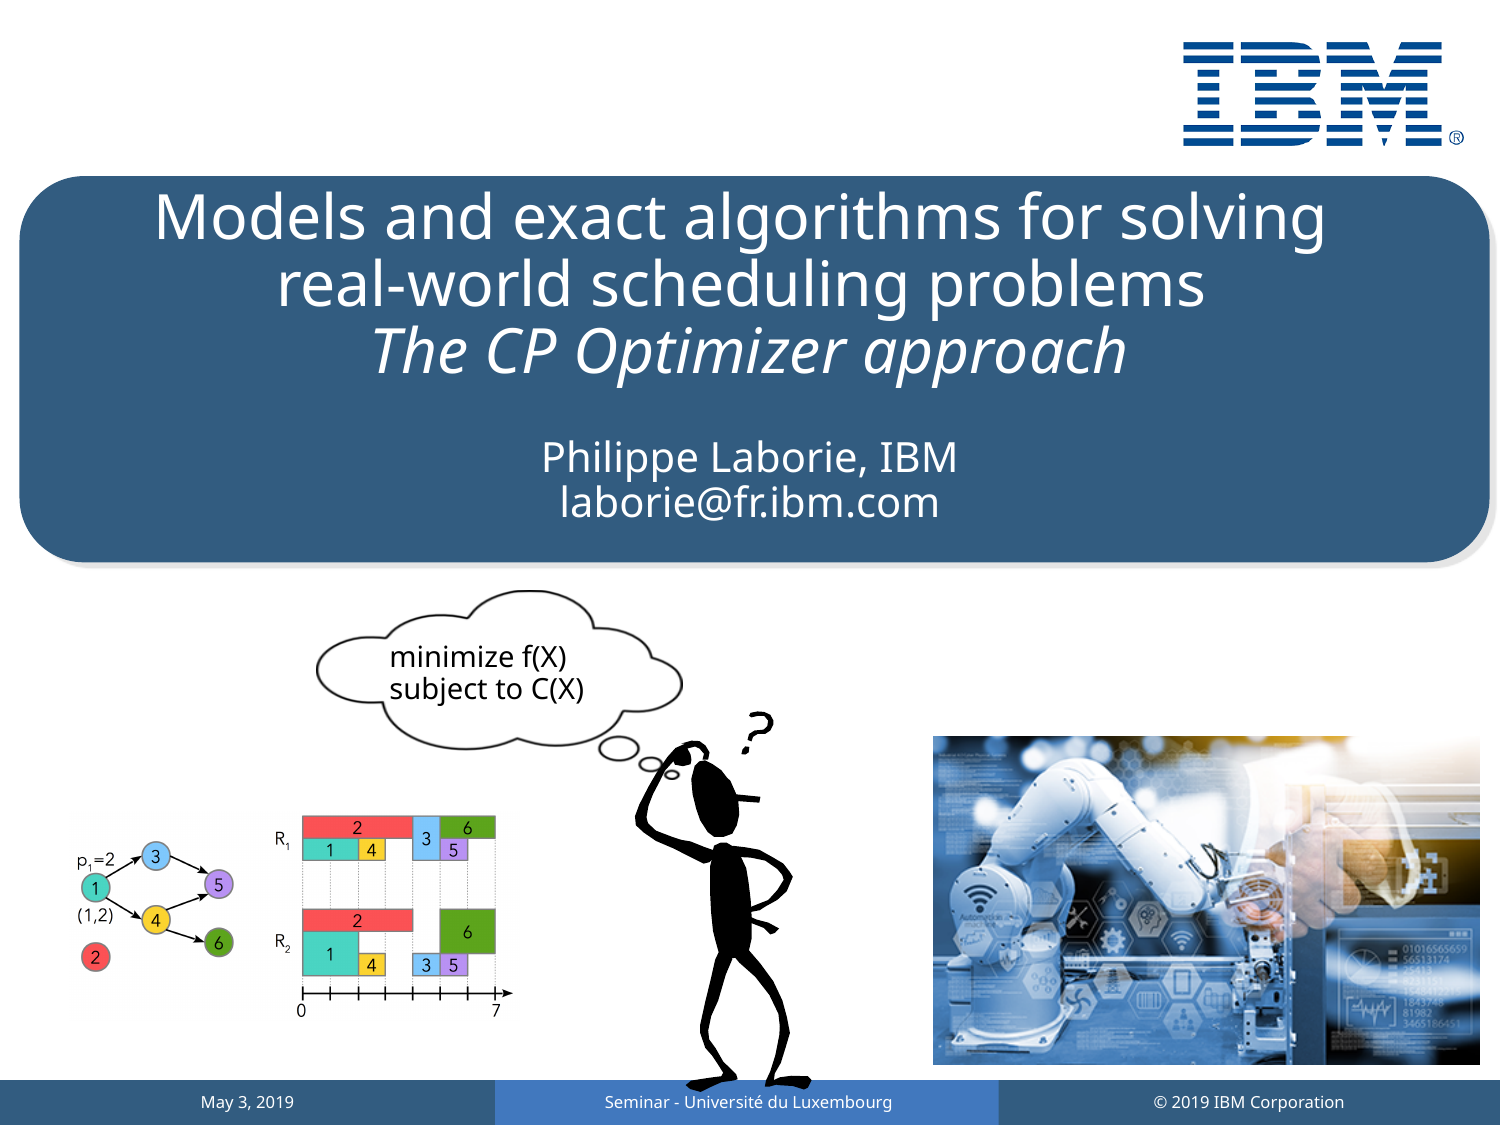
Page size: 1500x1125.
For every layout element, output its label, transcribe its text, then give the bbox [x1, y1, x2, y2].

picture [1175, 33, 1470, 154]
picture [69, 811, 520, 1021]
picture [933, 736, 1480, 1065]
title Models and exact algorithms for solving real-world scheduling problems The CP Optimizer approach Philippe Laborie, IBM laborie@fr.ibm.com [0, 177, 1500, 769]
picture [316, 590, 812, 1092]
text_box minimize f(X) subject to C(X) [374, 635, 600, 750]
